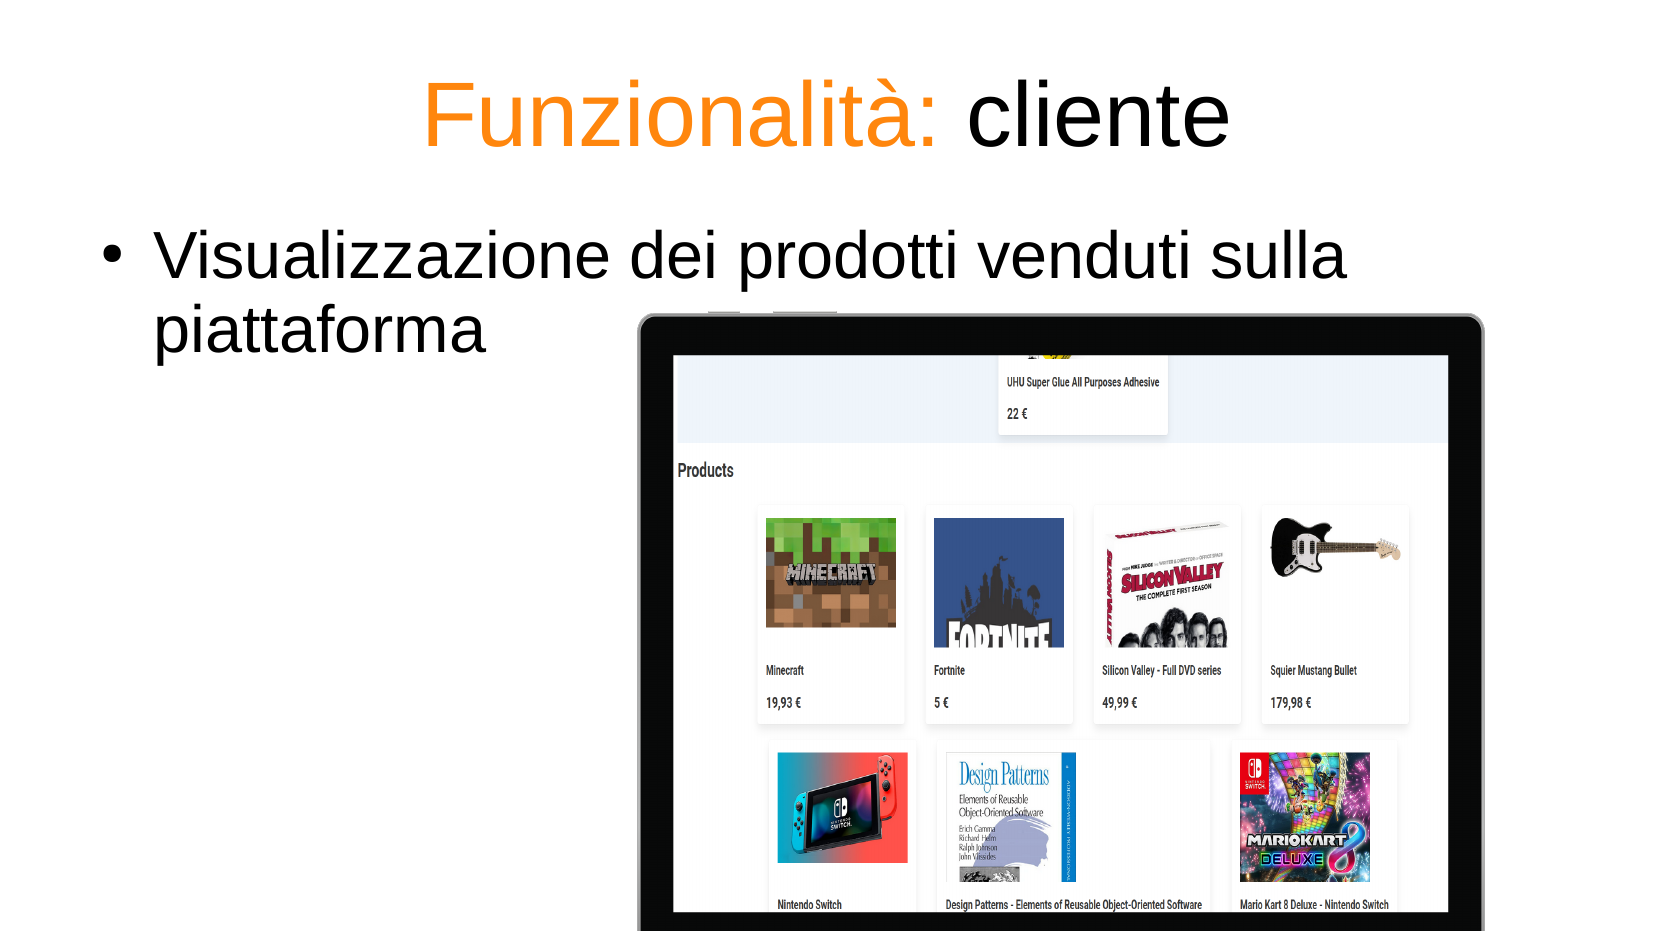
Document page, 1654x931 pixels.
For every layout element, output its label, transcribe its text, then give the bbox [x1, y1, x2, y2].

title Funzionalità: cliente [82, 37, 1571, 193]
list Visualizzazione dei prodotti venduti sulla piattaforma [82, 217, 1571, 758]
picture [525, 303, 1595, 931]
